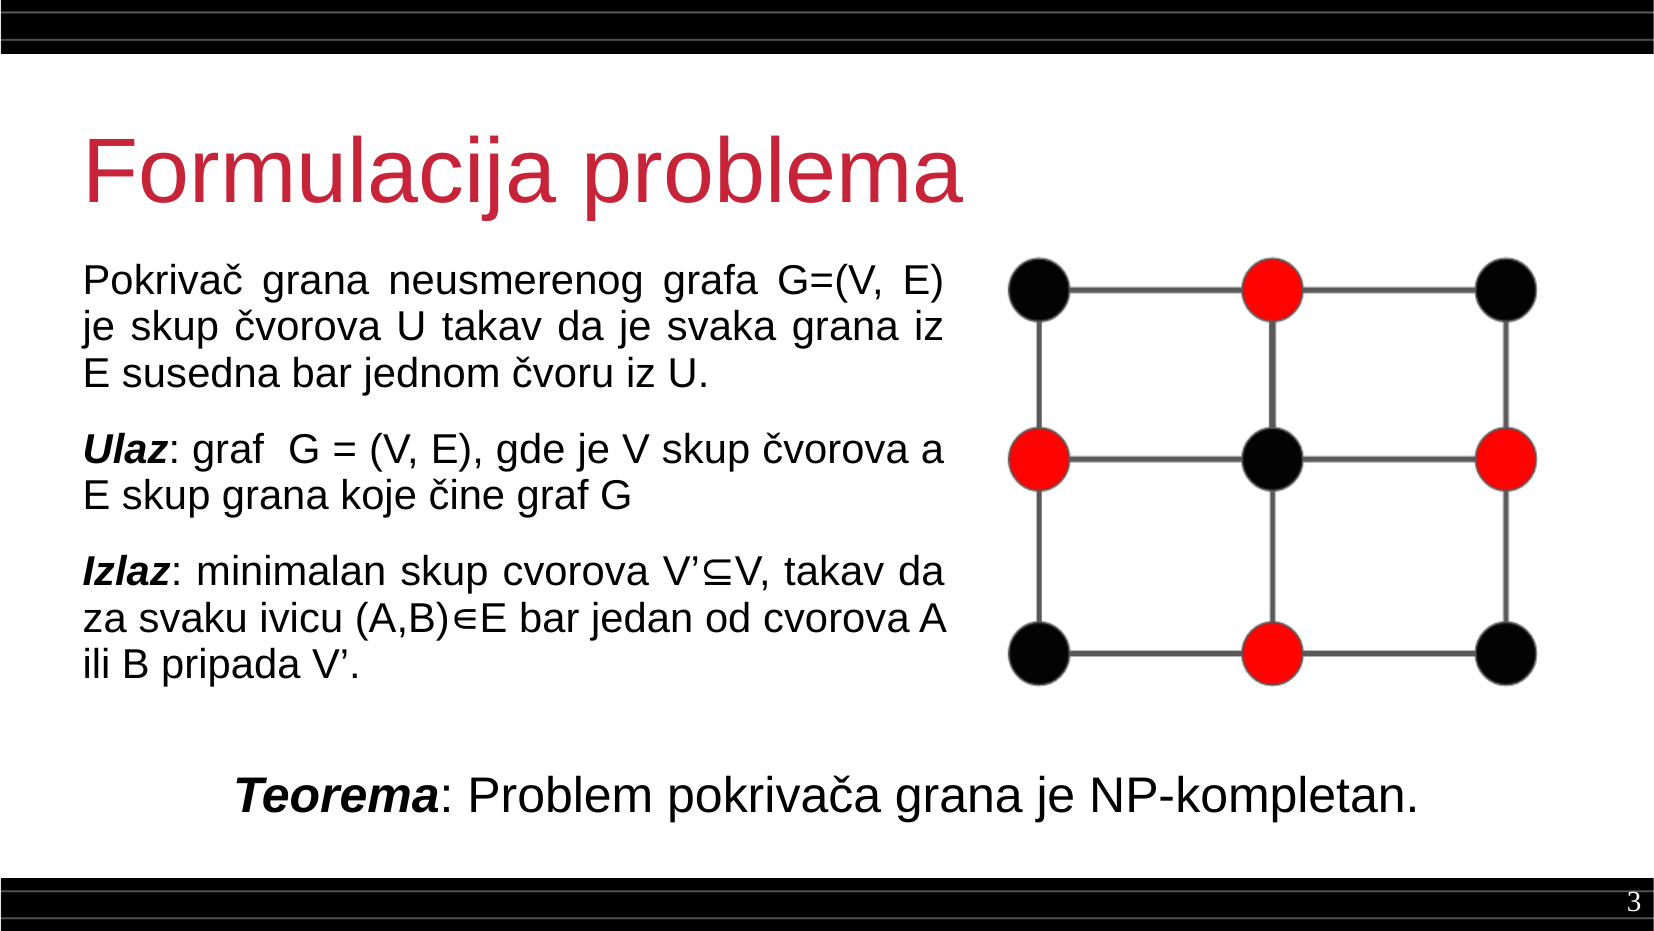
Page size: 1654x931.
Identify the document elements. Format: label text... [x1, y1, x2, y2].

title Formulacija problema [82, 92, 1571, 248]
text_box Teorema: Problem pokrivača grana je NP-kompletan. [129, 720, 1525, 871]
picture [978, 228, 1576, 715]
picture [0, 0, 1654, 54]
picture [0, 878, 1654, 931]
list Pokrivač grana neusmerenog grafa G=(V, E) je skup čvorova U takav da je svaka grana iz E susedna bar jednom čvoru iz U. Ulaz: graf G = (V, E), gde je V skup čvorova a E skup grana koje čine graf G Izlaz: minimalan skup cvorova V’⊆V, takav da za svaku ivicu (A,B)∊E bar jedan od cvorova A ili B pripada V’. [82, 256, 946, 736]
